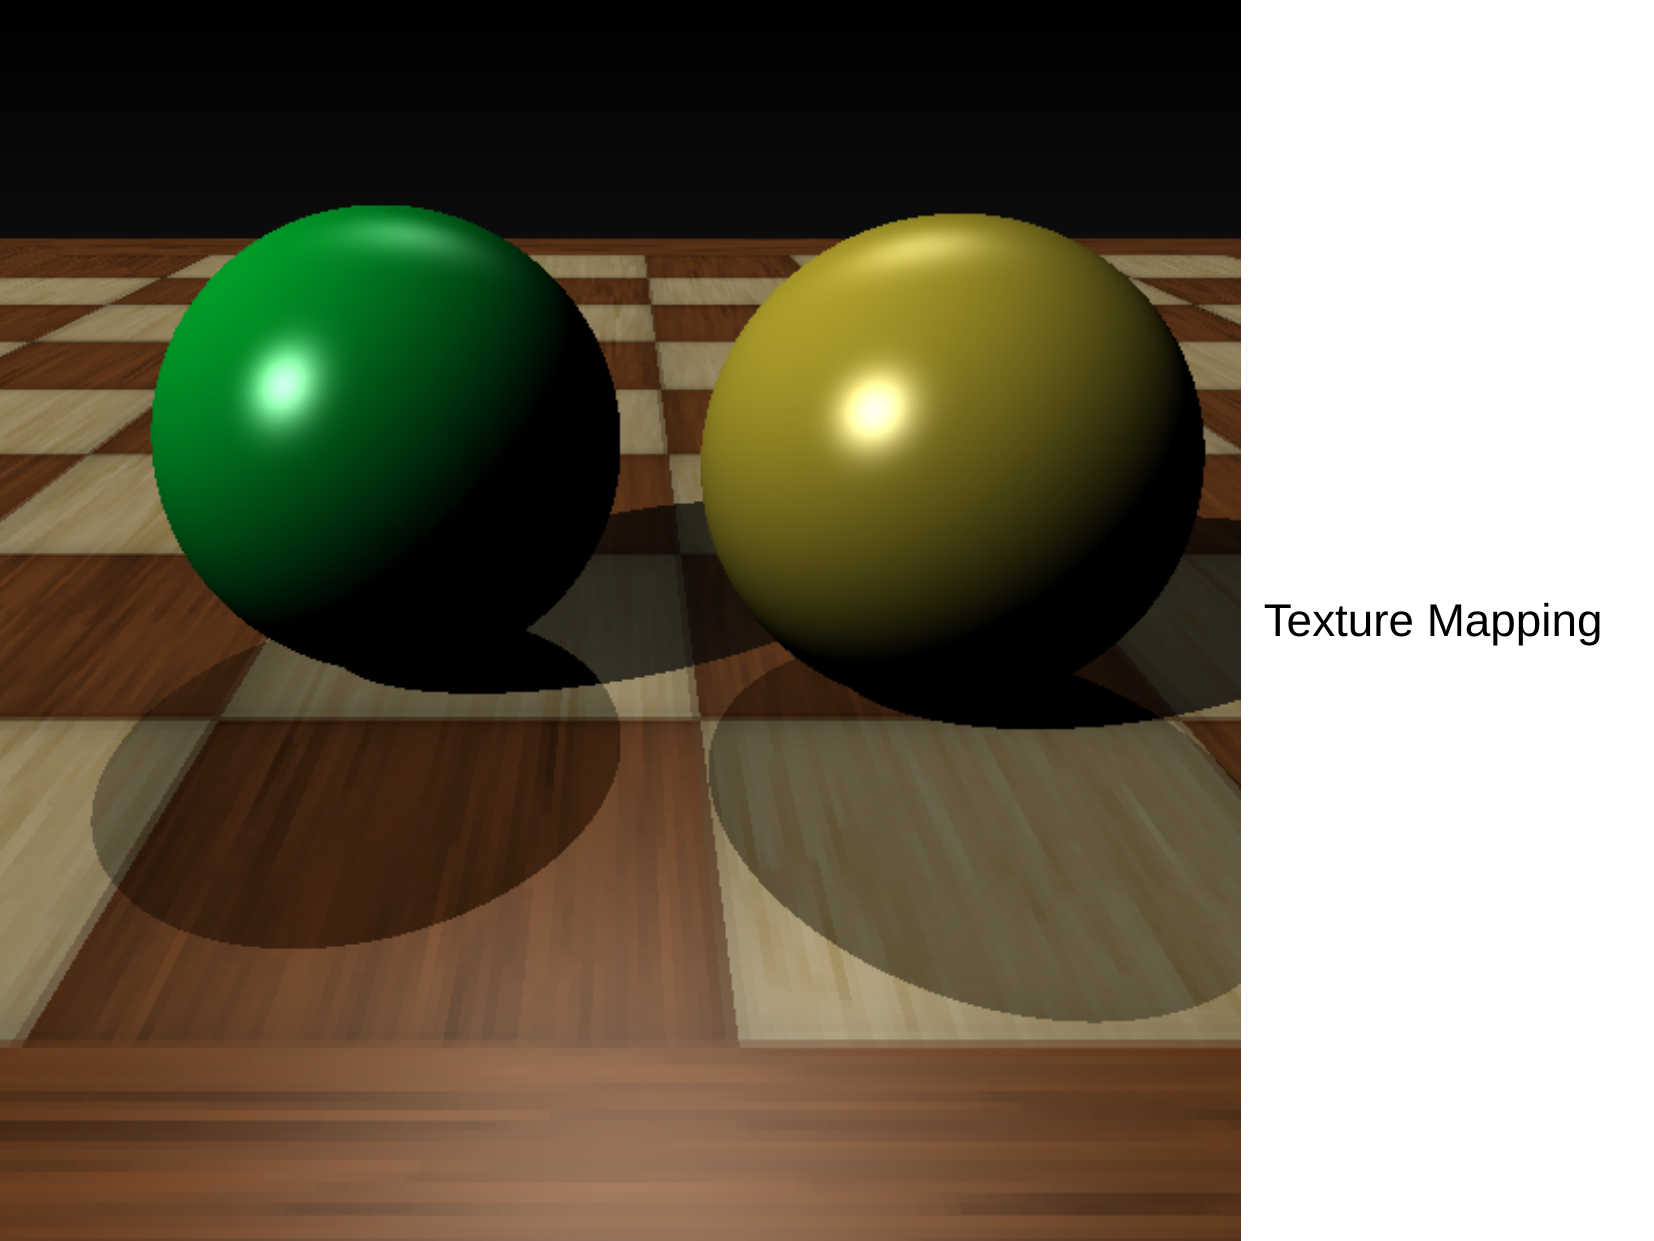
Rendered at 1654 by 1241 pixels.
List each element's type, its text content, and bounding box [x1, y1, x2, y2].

picture [0, 0, 1241, 1241]
subtitle Texture Mapping [1263, 23, 1642, 1217]
